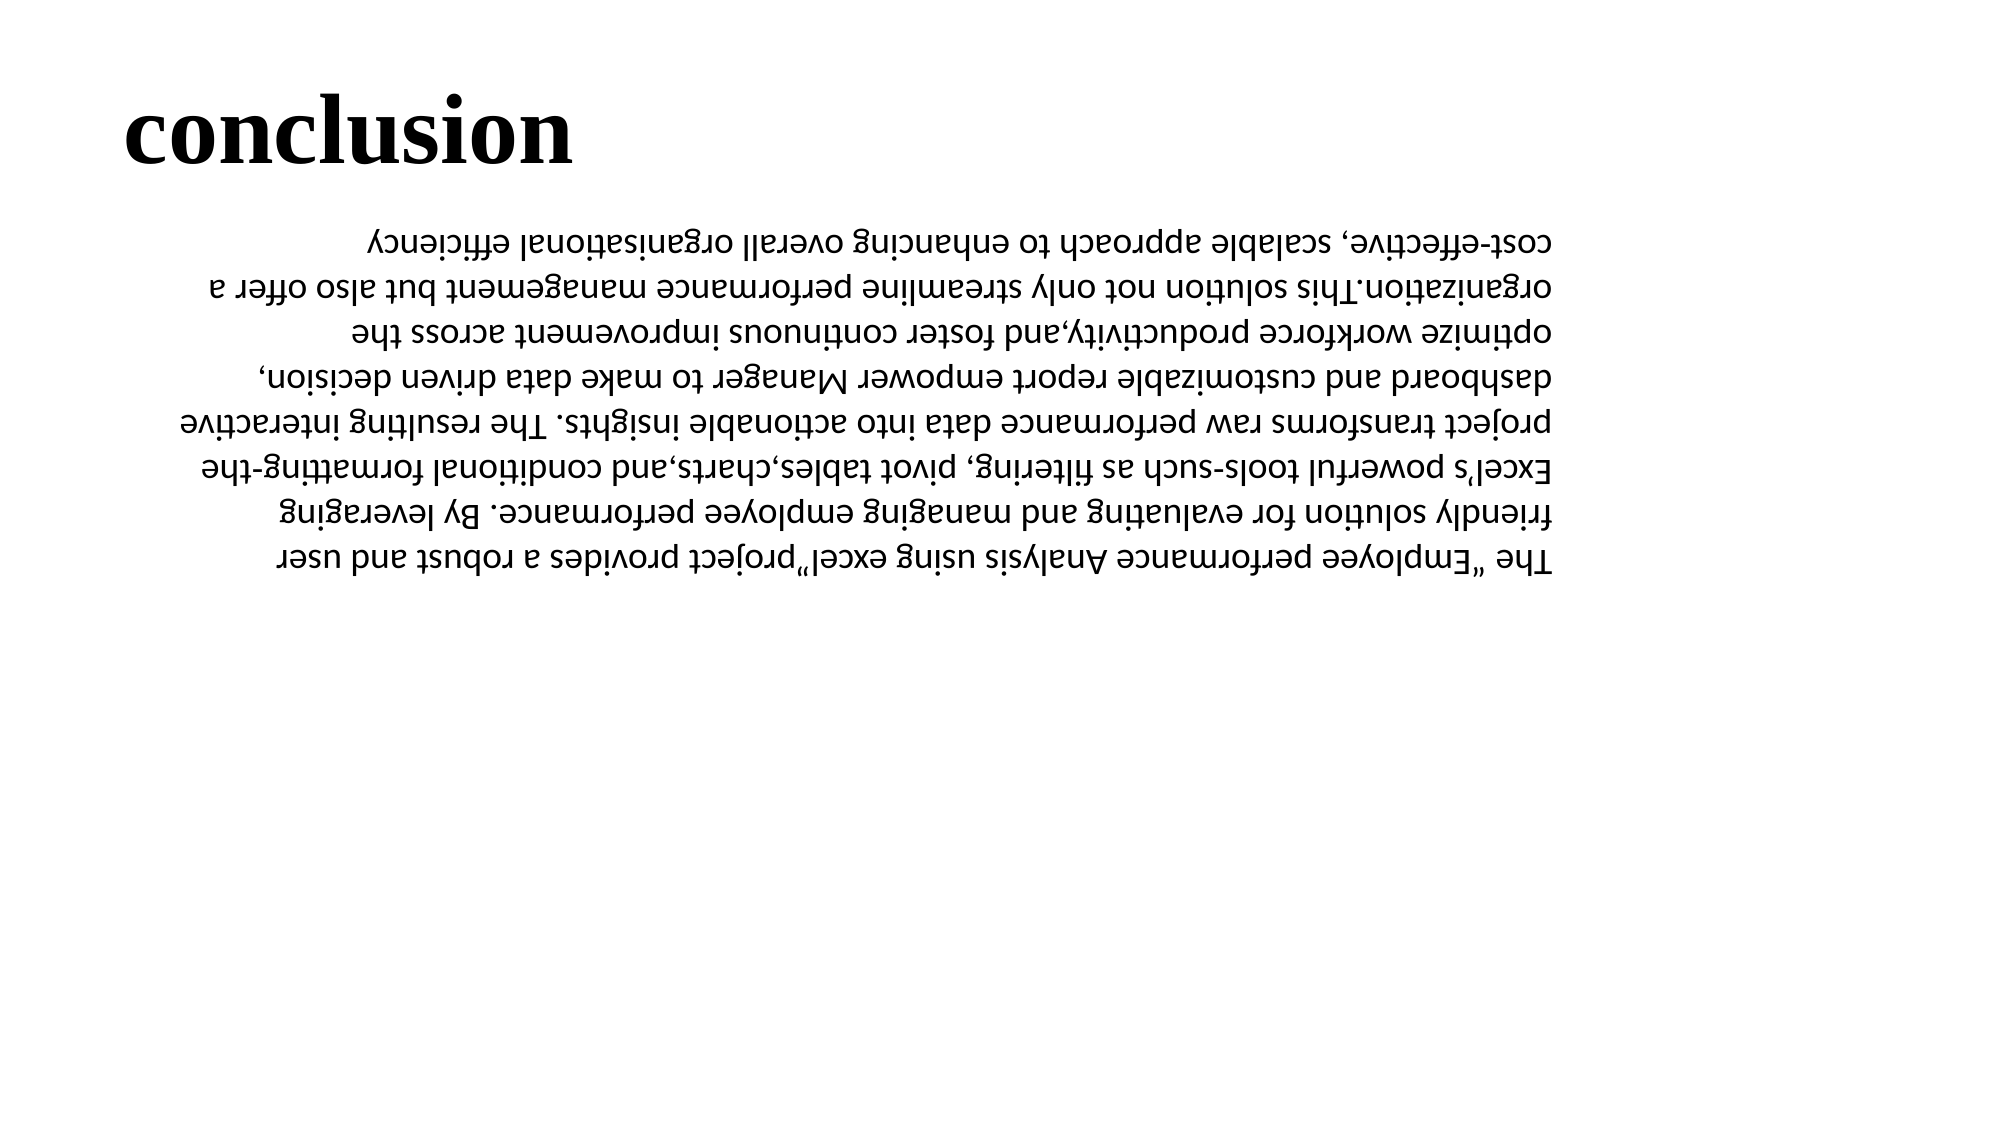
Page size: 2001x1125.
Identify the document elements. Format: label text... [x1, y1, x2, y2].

text_box [246, 192, 1606, 318]
text_box The “Employee performance Analysis using excel”project provides a robust and user friendly solution for evaluating and managing employee performance. By leveraging Excel’s powerful tools-such as filtering, pivot tables,charts,and conditional formatting-the project transforms raw performance data into actionable insights. The resulting interactive dashboard and customizable report empower Manager to make data driven decision, optimize workforce productivity,and foster continuous improvement across the organization.This solution not only streamline performance management but also offer a cost-effective, scalable approach to enhancing overall organisational efficiency [161, 217, 1568, 596]
title conclusion [123, 63, 1877, 188]
